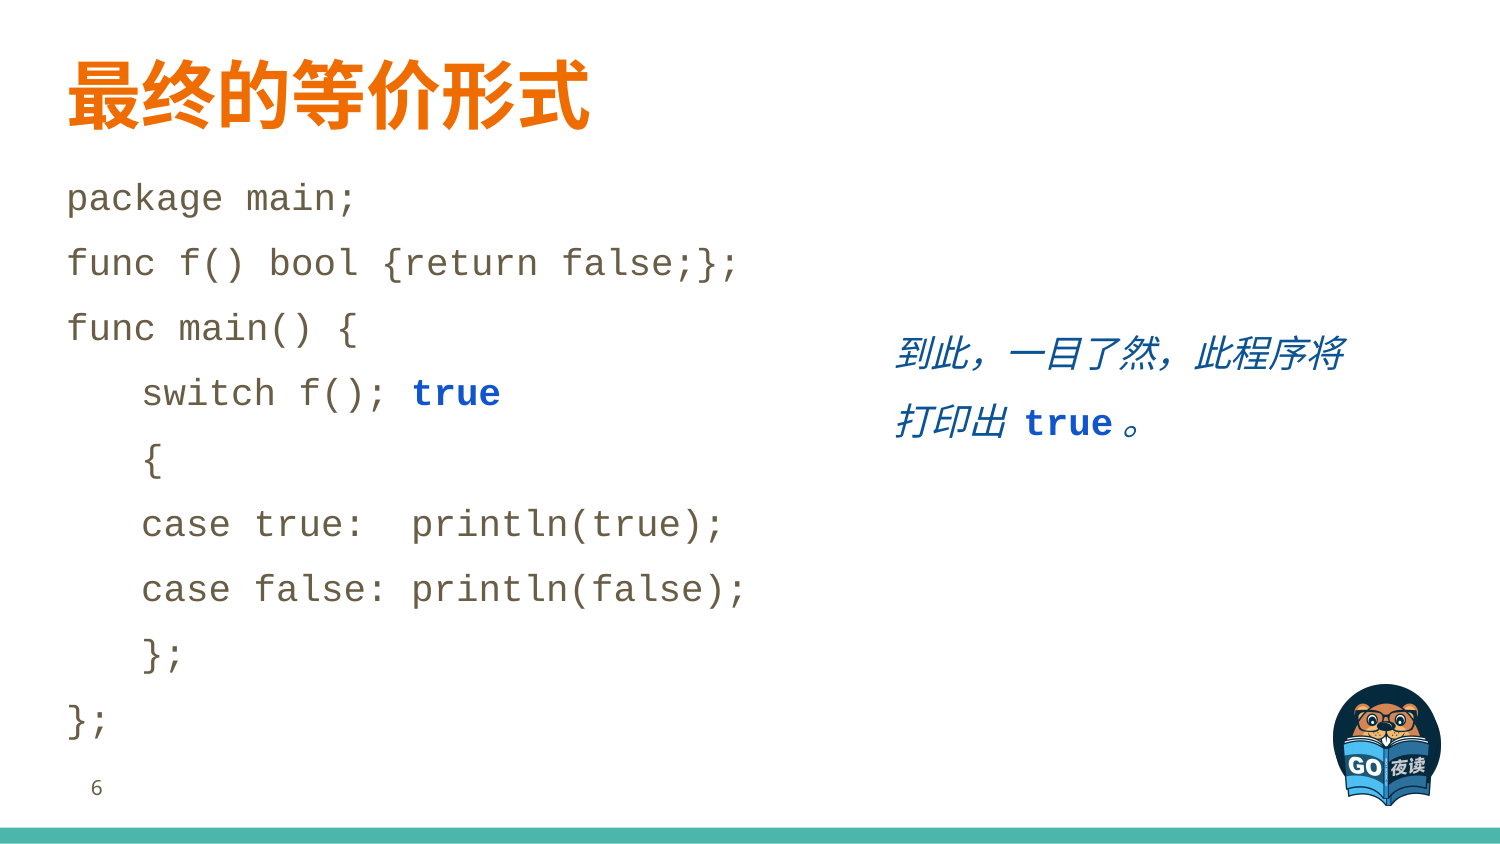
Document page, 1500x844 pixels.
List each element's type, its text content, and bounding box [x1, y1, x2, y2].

list package main; func f() bool {return false;}; func main() { switch f(); true { case true: println(true); case false: println(false); }; }; [51, 169, 836, 757]
text_box 到此，一目了然，此程序将打印出 true。 [878, 292, 1393, 552]
slide_number <number> [27, 756, 118, 821]
title 最终的等价形式 [51, 33, 1449, 150]
picture [1333, 684, 1441, 806]
